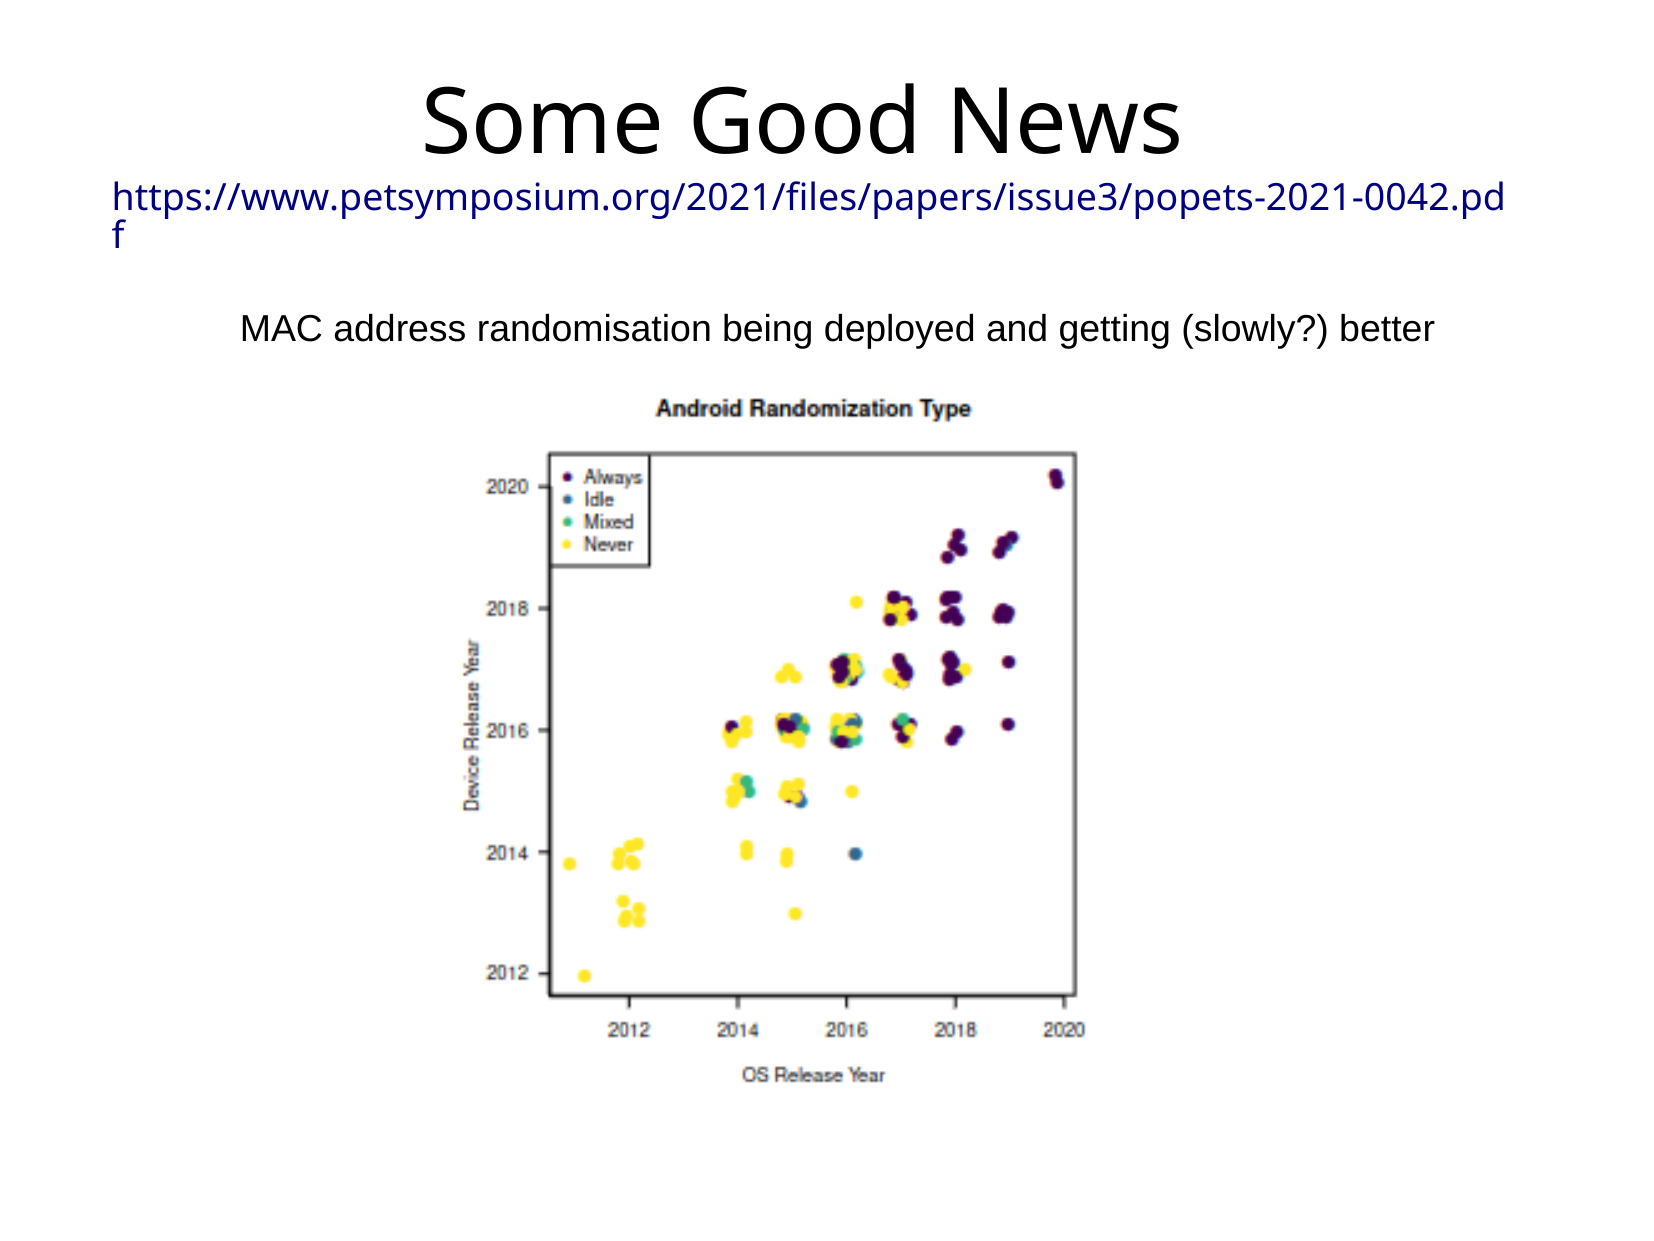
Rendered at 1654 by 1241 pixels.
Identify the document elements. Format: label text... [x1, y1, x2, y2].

text_box MAC address randomisation being deployed and getting (slowly?) better [225, 300, 1501, 361]
picture [387, 361, 1215, 1111]
text_box Some Good News https://www.petsymposium.org/2021/files/papers/issue3/popets-2021-0042.pdf [111, 39, 1518, 246]
